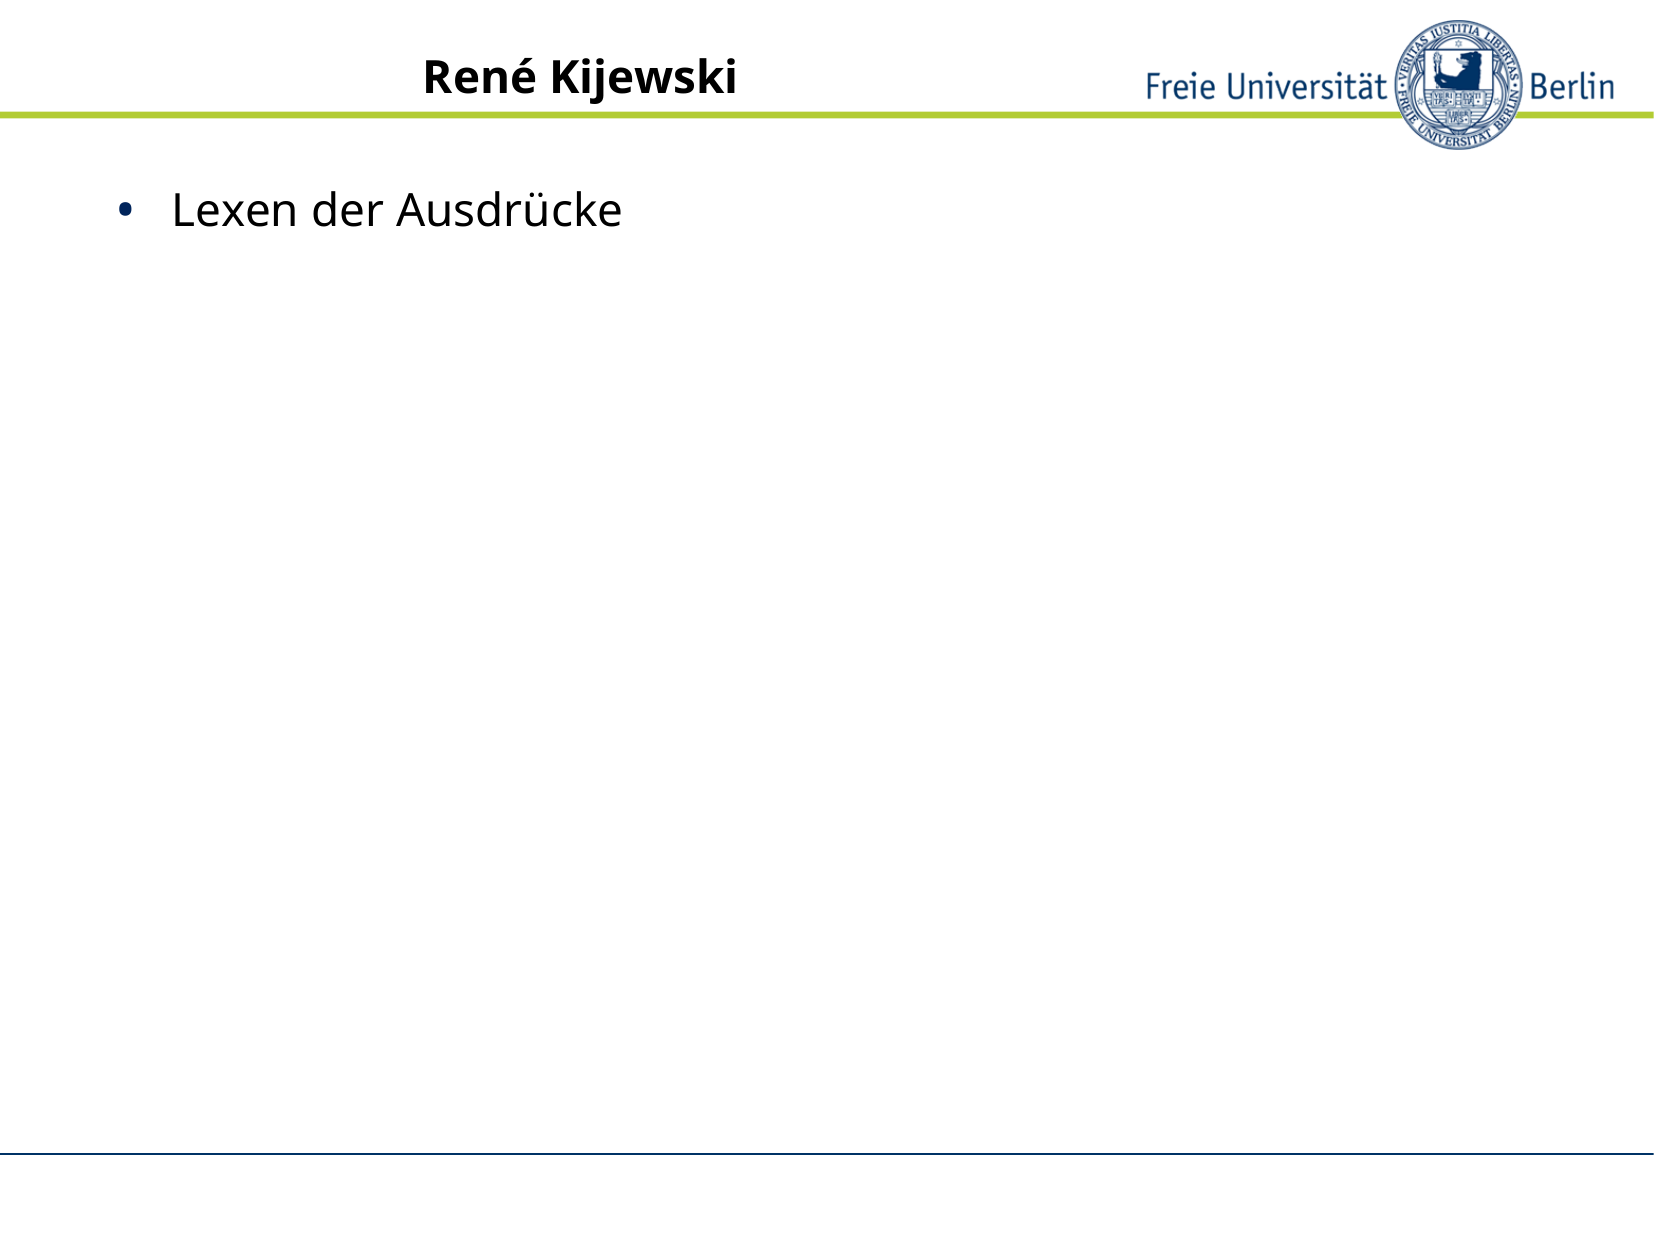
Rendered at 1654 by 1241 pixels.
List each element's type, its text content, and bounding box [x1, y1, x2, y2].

title René Kijewski [422, 0, 1654, 152]
list Lexen der Ausdrücke [115, 177, 1418, 680]
